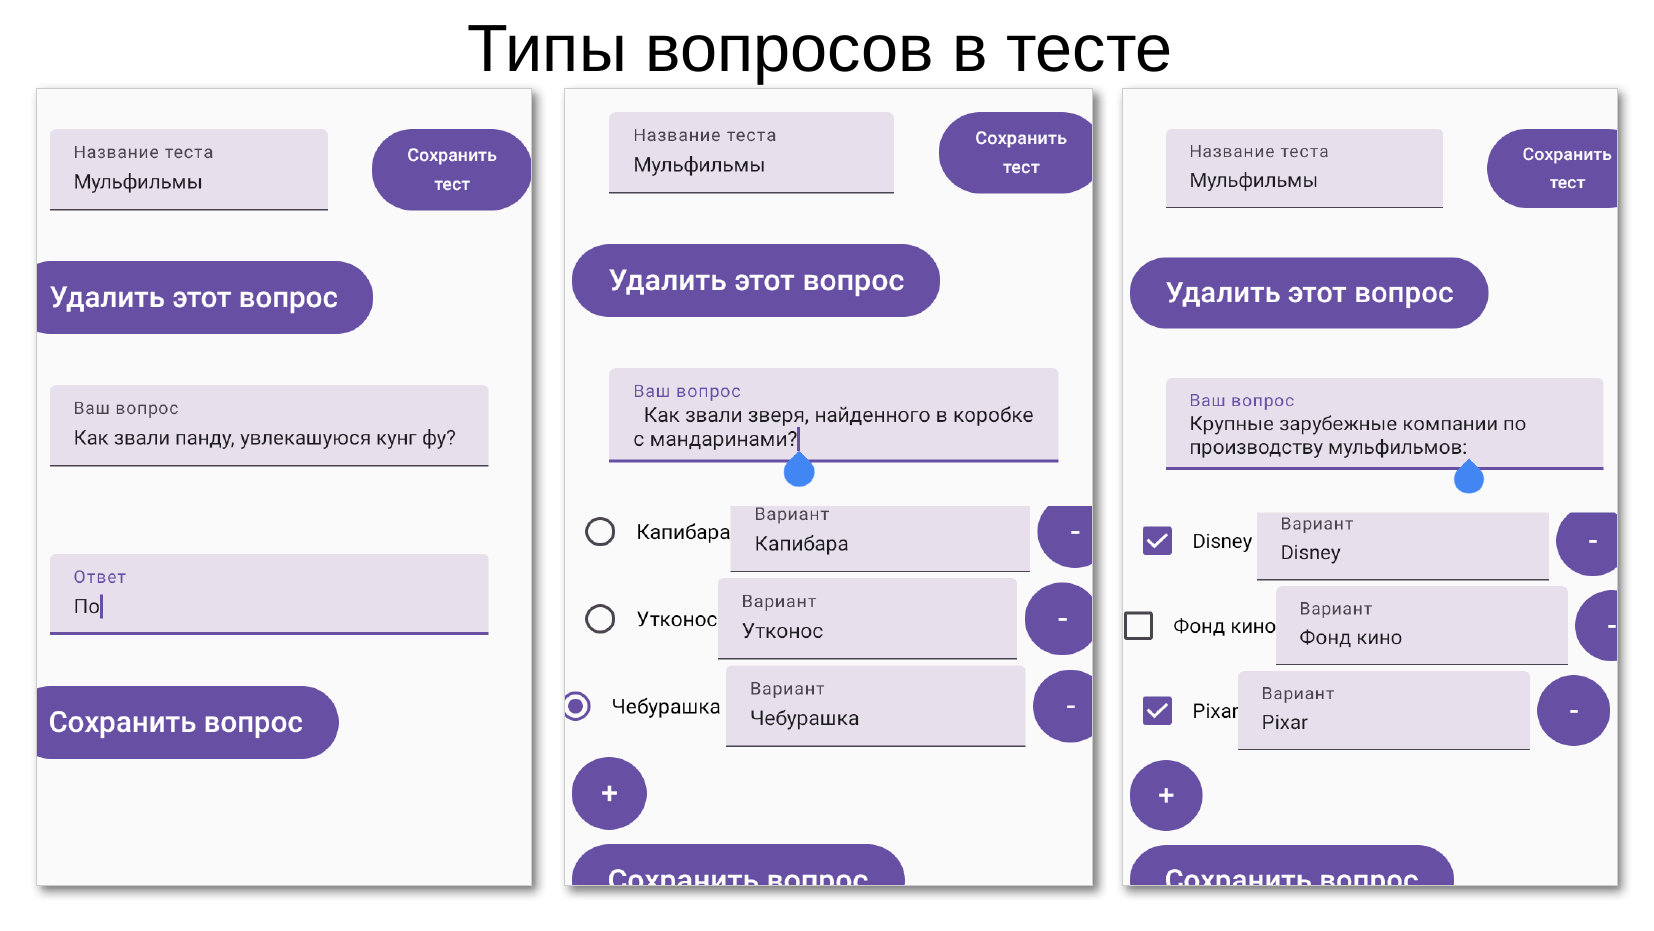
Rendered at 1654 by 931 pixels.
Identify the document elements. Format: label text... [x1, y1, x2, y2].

picture [1122, 88, 1618, 886]
picture [36, 88, 532, 886]
title Типы вопросов в тесте [76, 0, 1565, 126]
picture [564, 88, 1093, 886]
